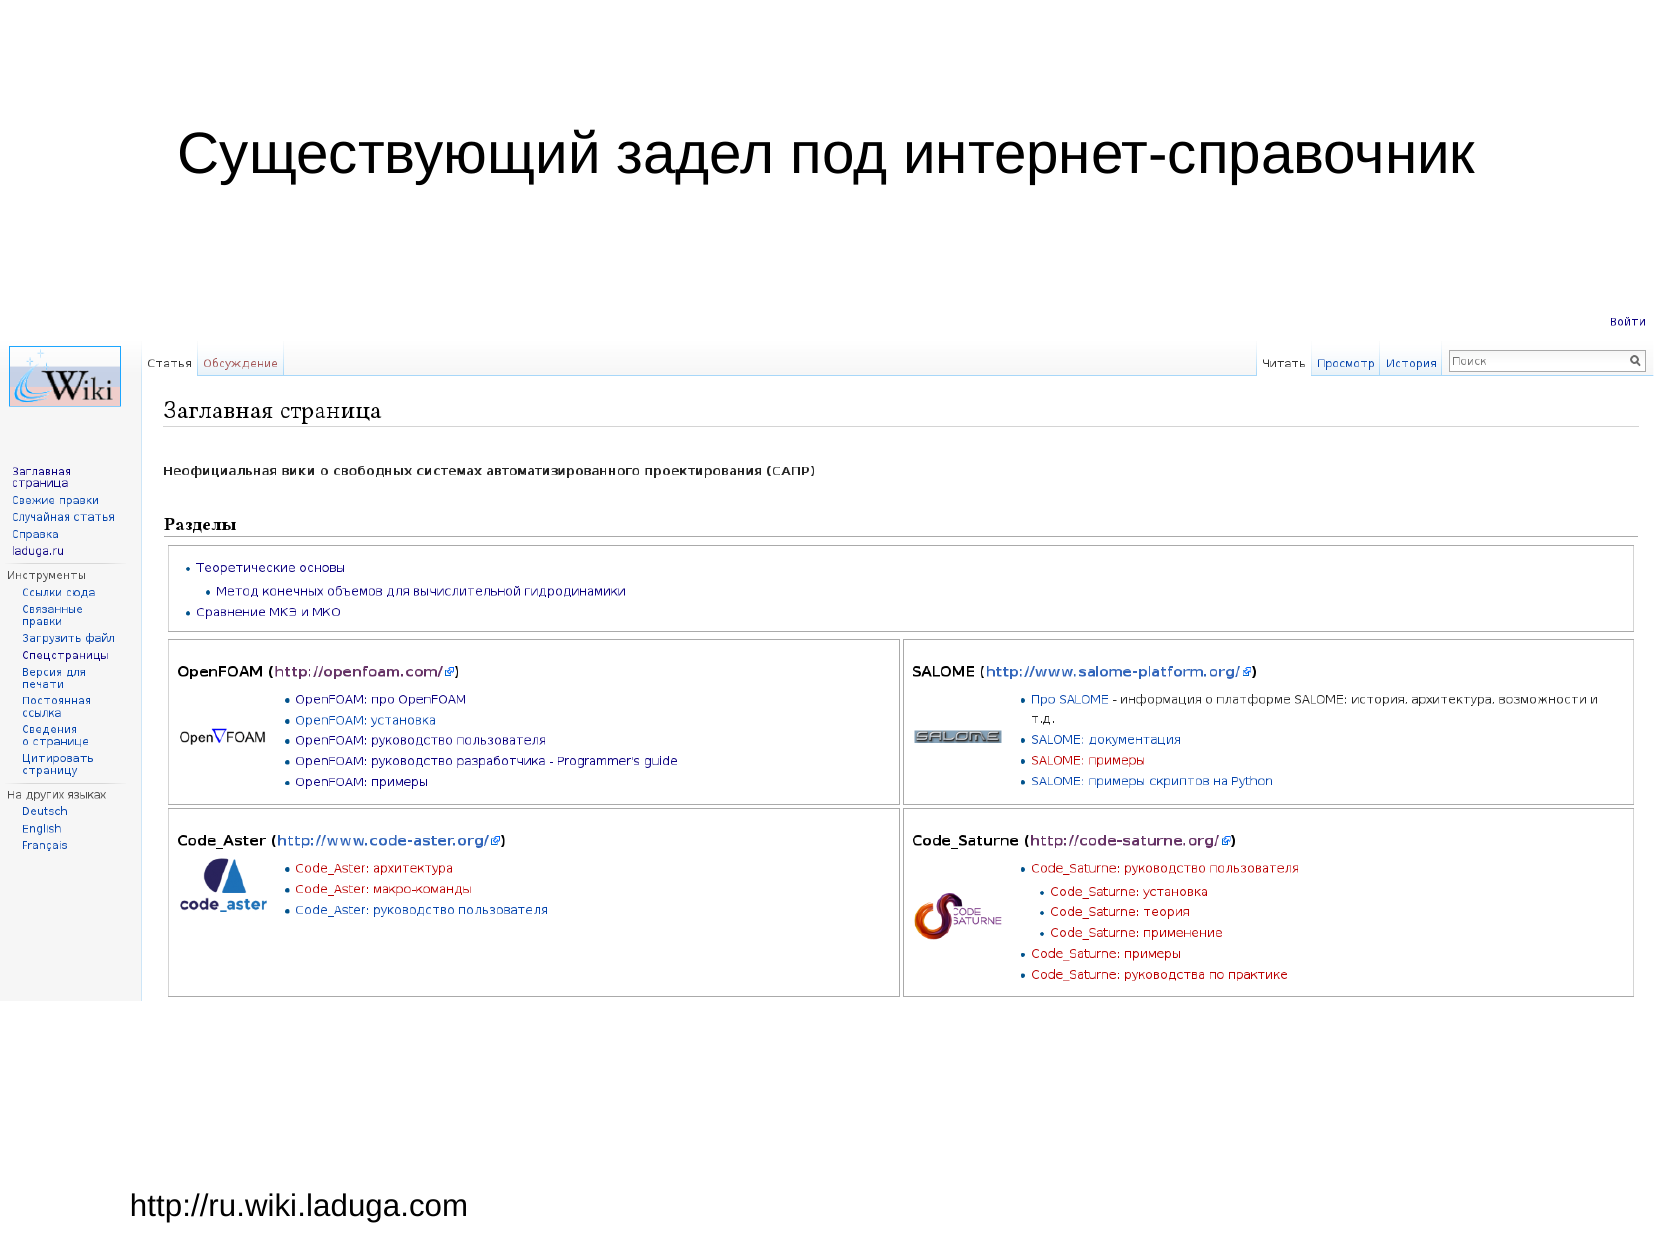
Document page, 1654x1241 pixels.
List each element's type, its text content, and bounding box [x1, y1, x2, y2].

list http://ru.wiki.laduga.com [59, 1187, 1619, 1241]
picture [0, 312, 1654, 1002]
title Существующий задел под интернет-справочник [82, 49, 1571, 257]
